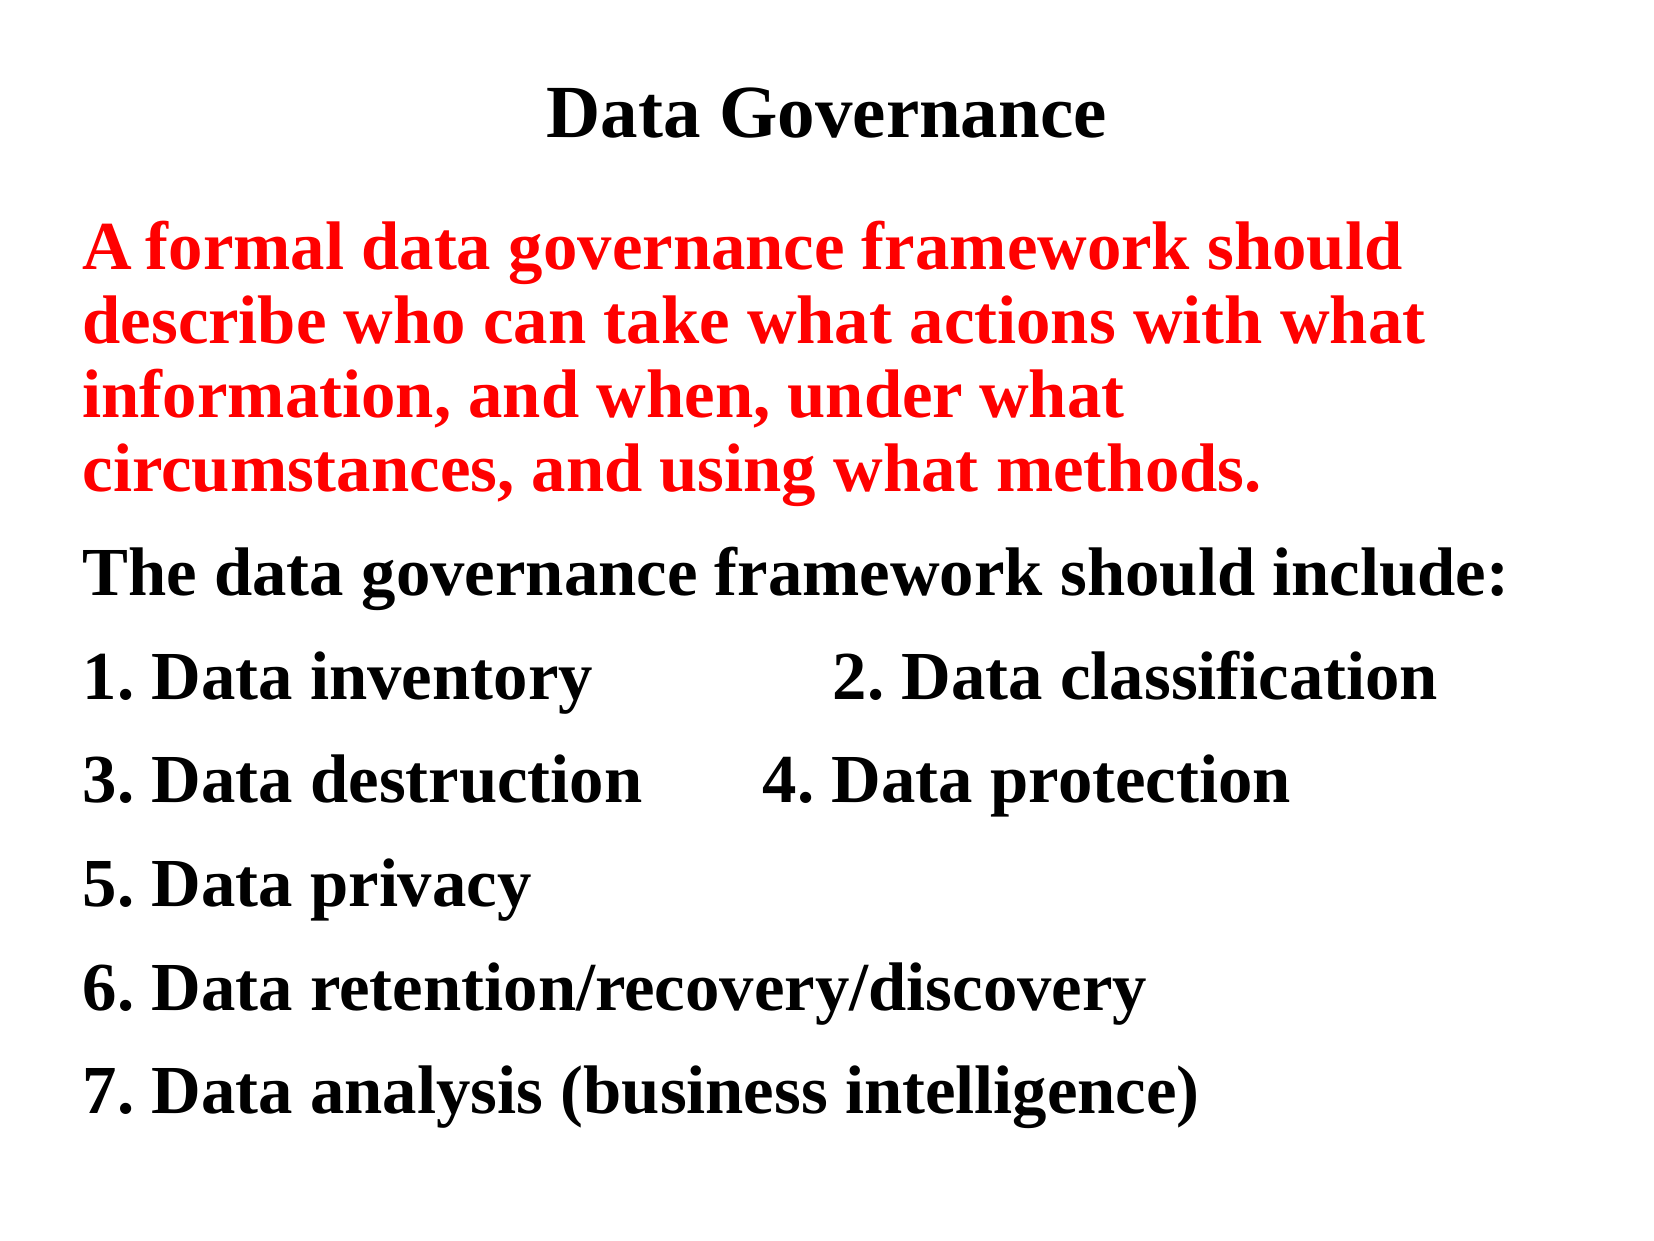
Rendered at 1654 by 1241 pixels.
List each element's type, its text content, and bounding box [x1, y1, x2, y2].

list A formal data governance framework should describe who can take what actions with what information, and when, under what circumstances, and using what methods. The data governance framework should include: 1. Data inventory 2. Data classification 3. Data destruction 4. Data protection 5. Data privacy 6. Data retention/recovery/discovery 7. Data analysis (business intelligence) [82, 210, 1571, 1171]
title Data Governance [82, 49, 1571, 166]
